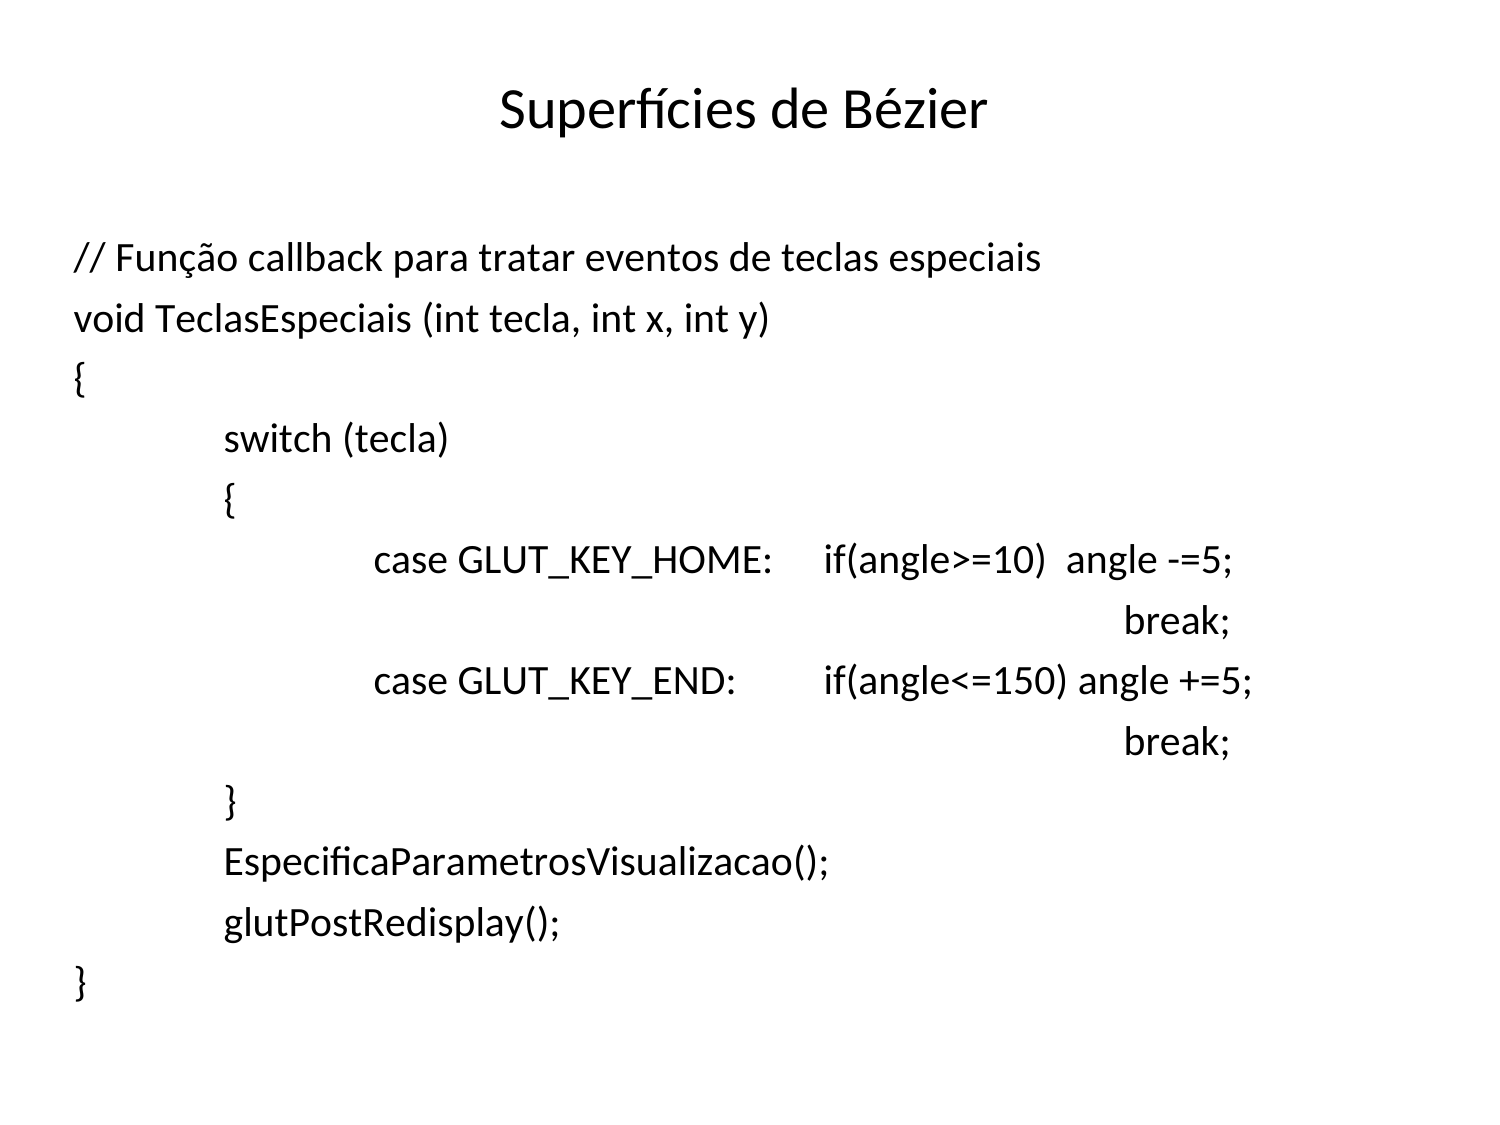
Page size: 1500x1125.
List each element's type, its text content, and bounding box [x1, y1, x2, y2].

text_box // Função callback para tratar eventos de teclas especiais void TeclasEspeciais (int tecla, int x, int y) { switch (tecla) { case GLUT_KEY_HOME: if(angle>=10) angle -=5; break; case GLUT_KEY_END: if(angle<=150) angle +=5; break; } EspecificaParametrosVisualizacao(); glutPostRedisplay(); } [58, 222, 1336, 1113]
title Superfícies de Bézier [23, 46, 1465, 165]
